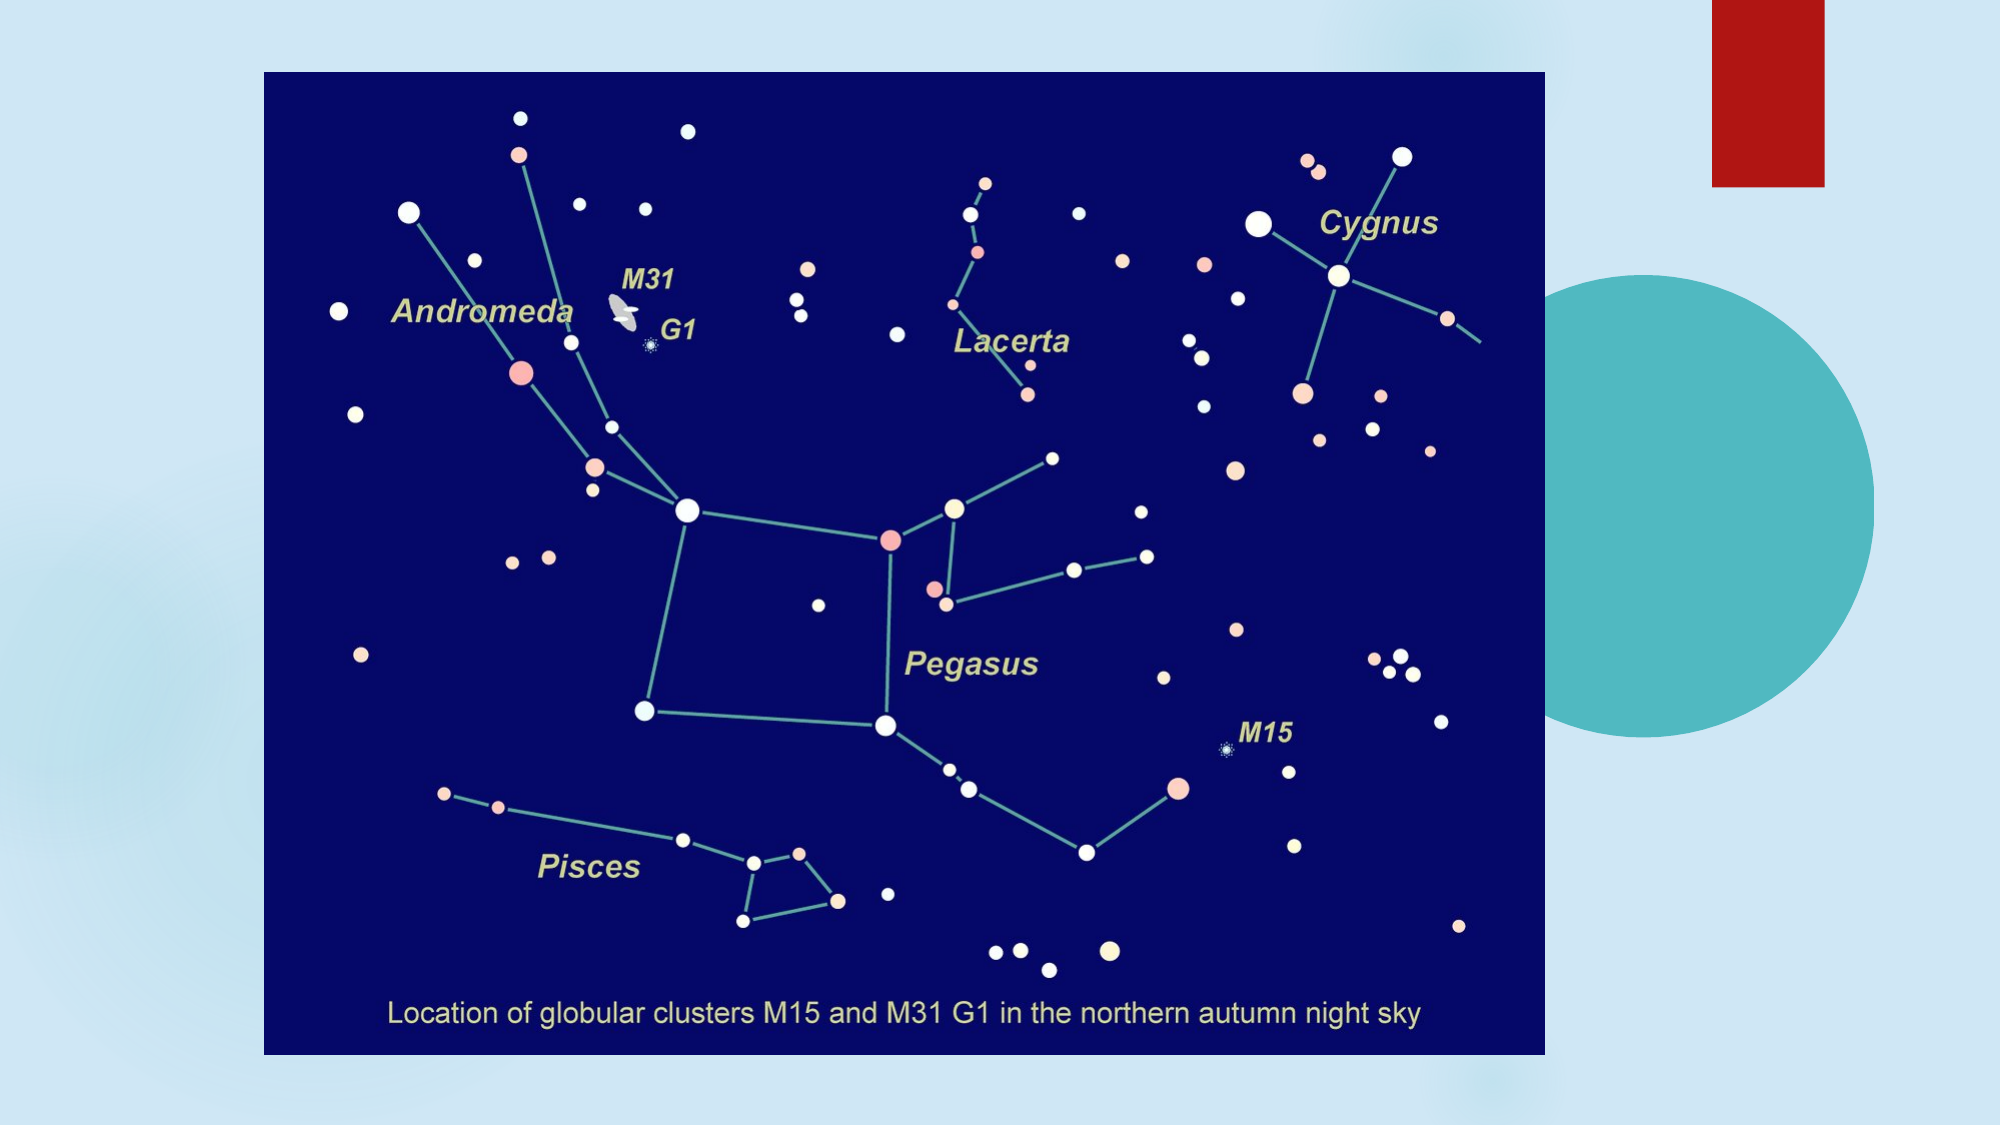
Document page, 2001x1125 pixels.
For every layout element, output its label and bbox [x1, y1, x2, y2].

picture [0, 0, 1576, 1125]
